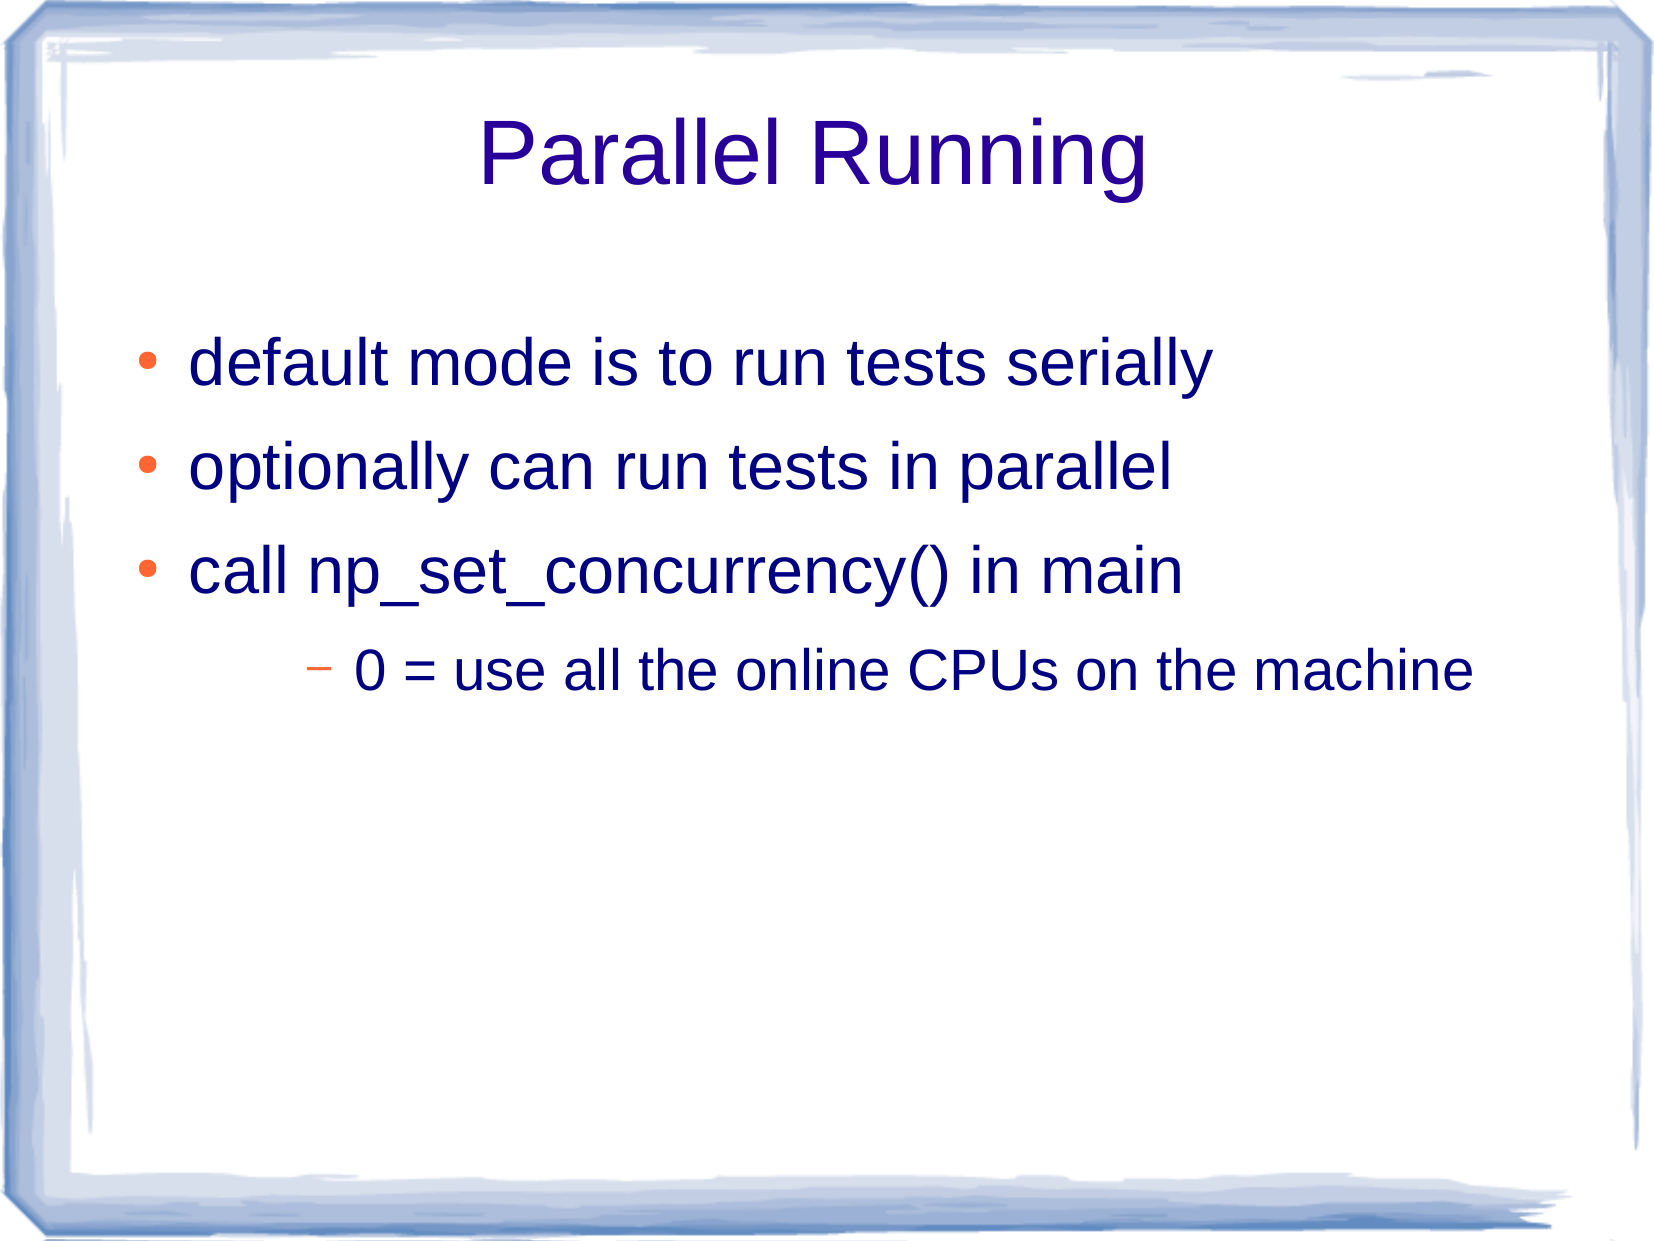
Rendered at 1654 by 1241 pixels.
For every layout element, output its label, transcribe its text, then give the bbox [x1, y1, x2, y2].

title Parallel Running [82, 56, 1571, 250]
list default mode is to run tests serially optionally can run tests in parallel call np_set_concurrency() in main 0 = use all the online CPUs on the machine [118, 324, 1571, 1129]
picture [0, 0, 1654, 1241]
